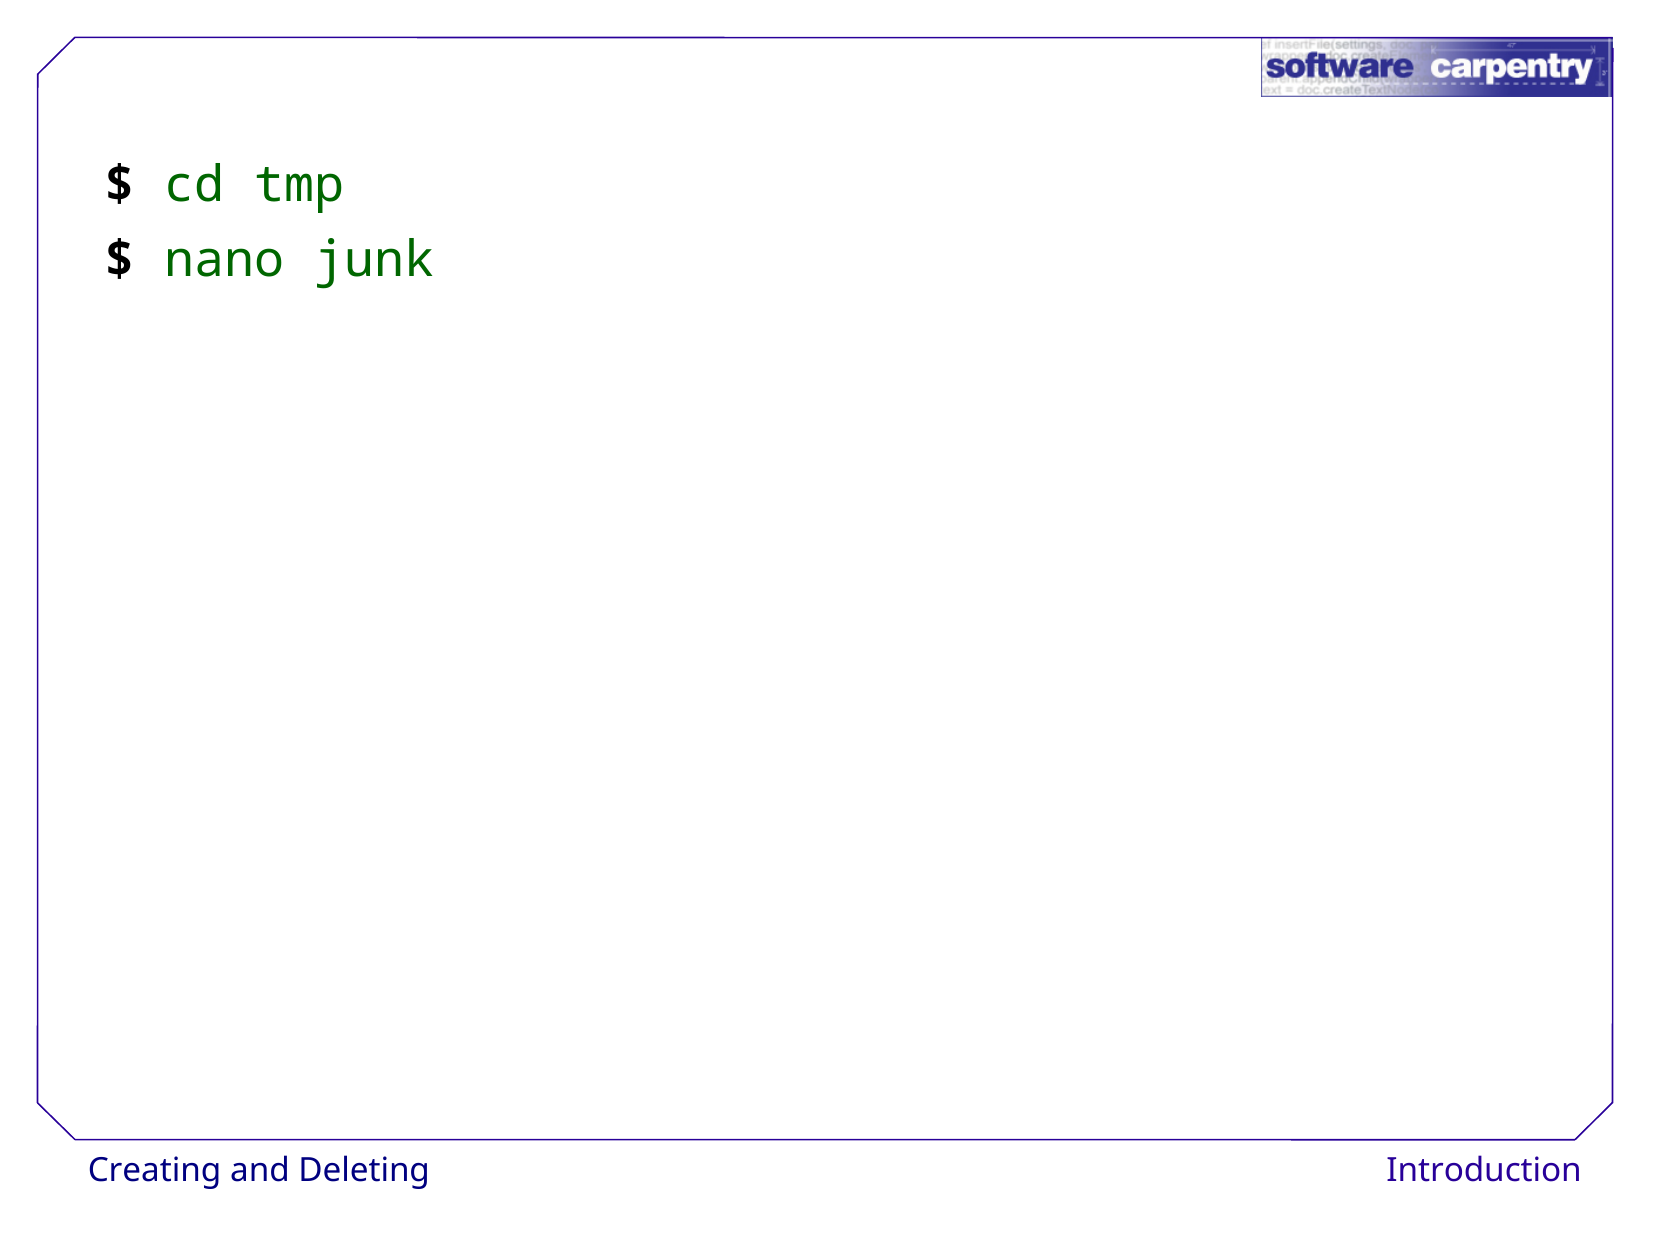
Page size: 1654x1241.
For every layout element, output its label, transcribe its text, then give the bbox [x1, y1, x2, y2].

picture [1261, 39, 1613, 97]
text_box $ cd tmp $ nano junk [89, 128, 1512, 1037]
